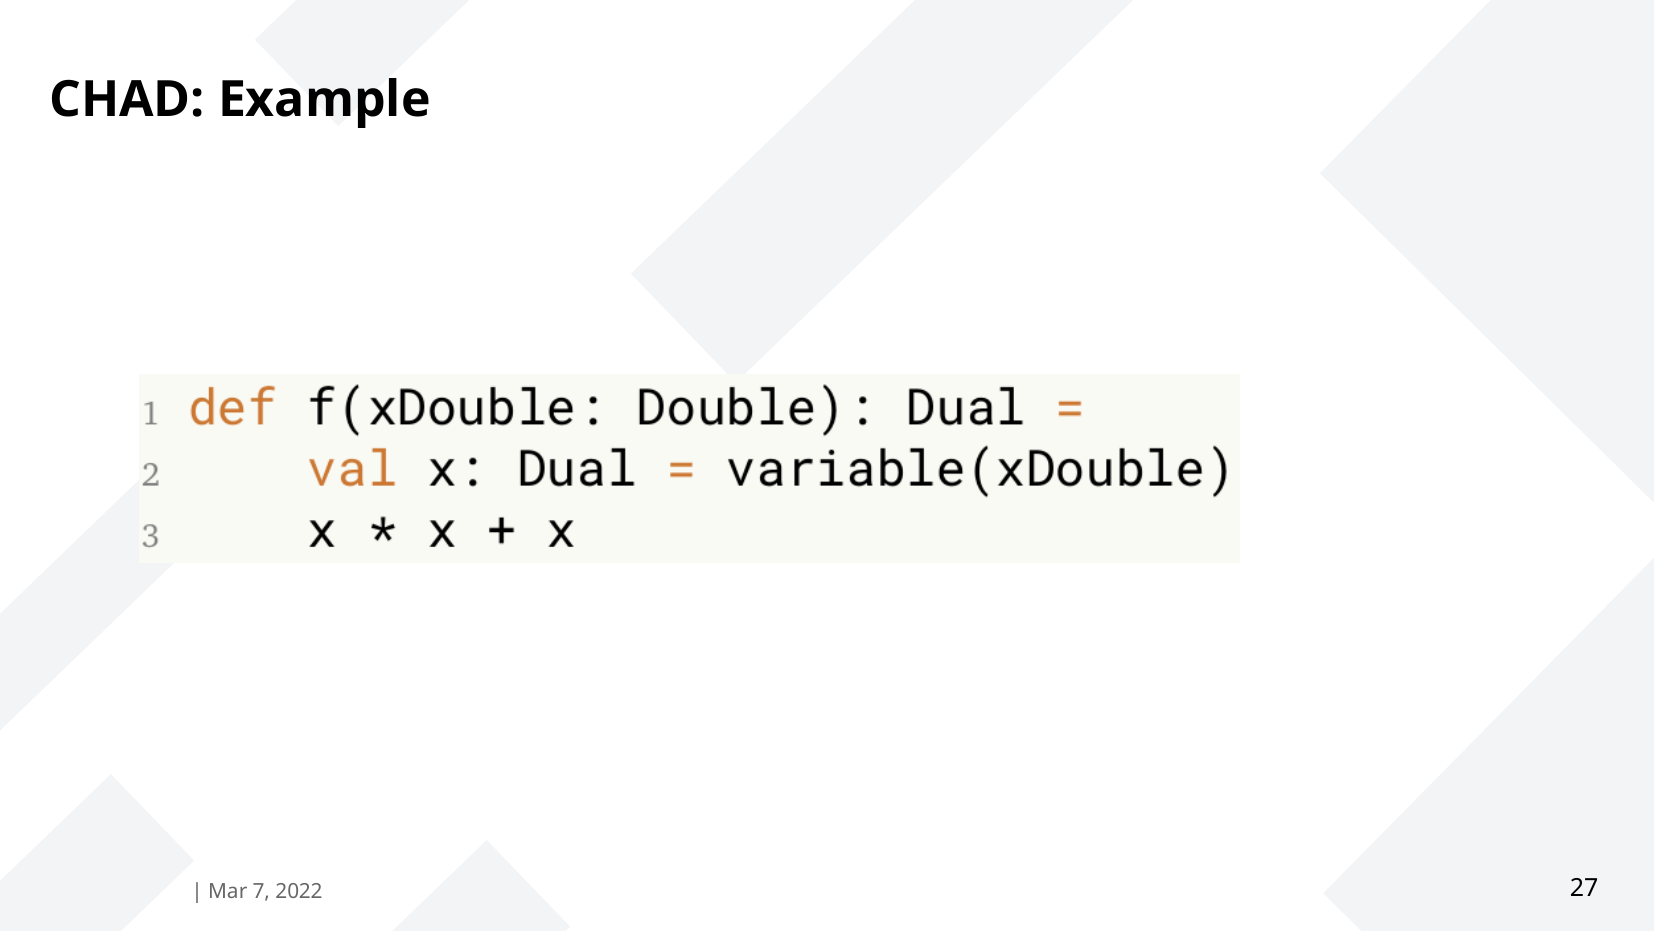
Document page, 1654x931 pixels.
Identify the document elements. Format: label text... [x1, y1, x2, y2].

picture [139, 374, 1240, 563]
title CHAD: Example [49, 37, 1538, 158]
